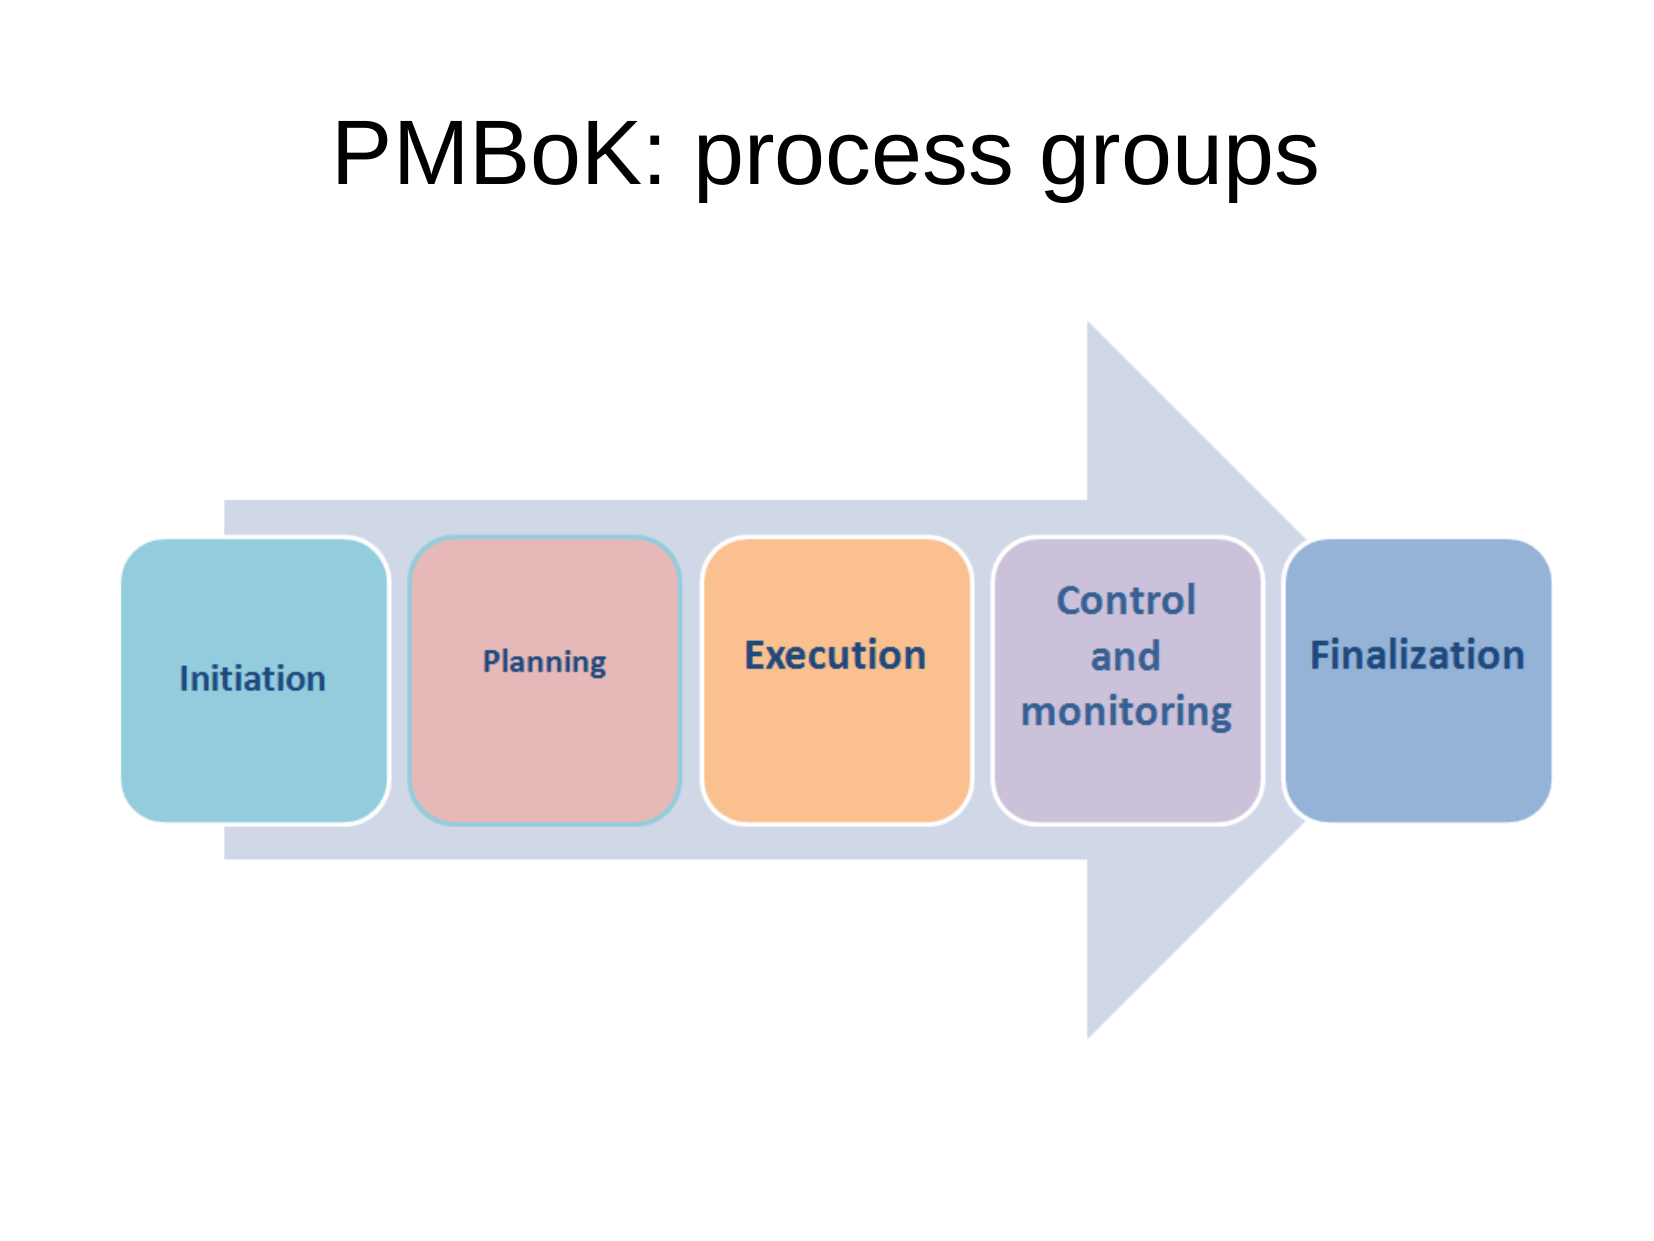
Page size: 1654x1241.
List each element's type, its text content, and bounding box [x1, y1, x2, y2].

title PMBoK: process groups [82, 49, 1571, 257]
picture [101, 294, 1583, 1063]
